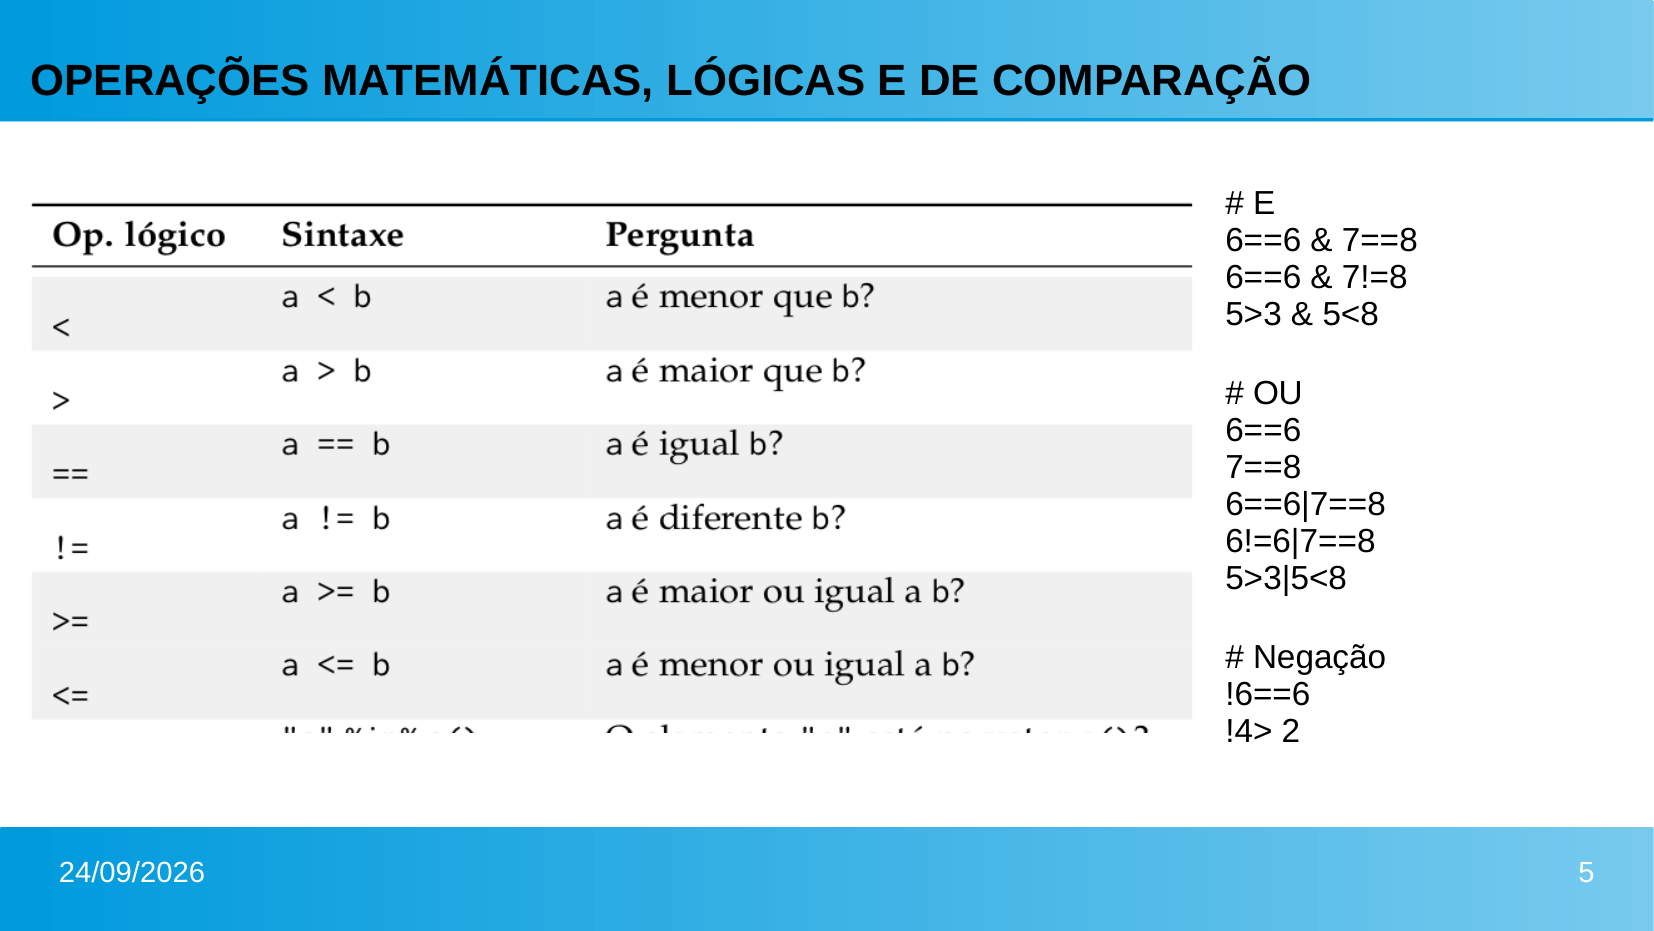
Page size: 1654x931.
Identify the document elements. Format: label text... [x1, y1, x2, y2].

text_box OPERAÇÕES MATEMÁTICAS, LÓGICAS E DE COMPARAÇÃO [15, 48, 1625, 148]
picture [17, 180, 1206, 733]
text_box # E 6==6 & 7==8 6==6 & 7!=8 5>3 & 5<8 # OU 6==6 7==8 6==6|7==8 6!=6|7==8 5>3|5<8 # Negação !6==6 !4> 2 [1210, 177, 1595, 680]
